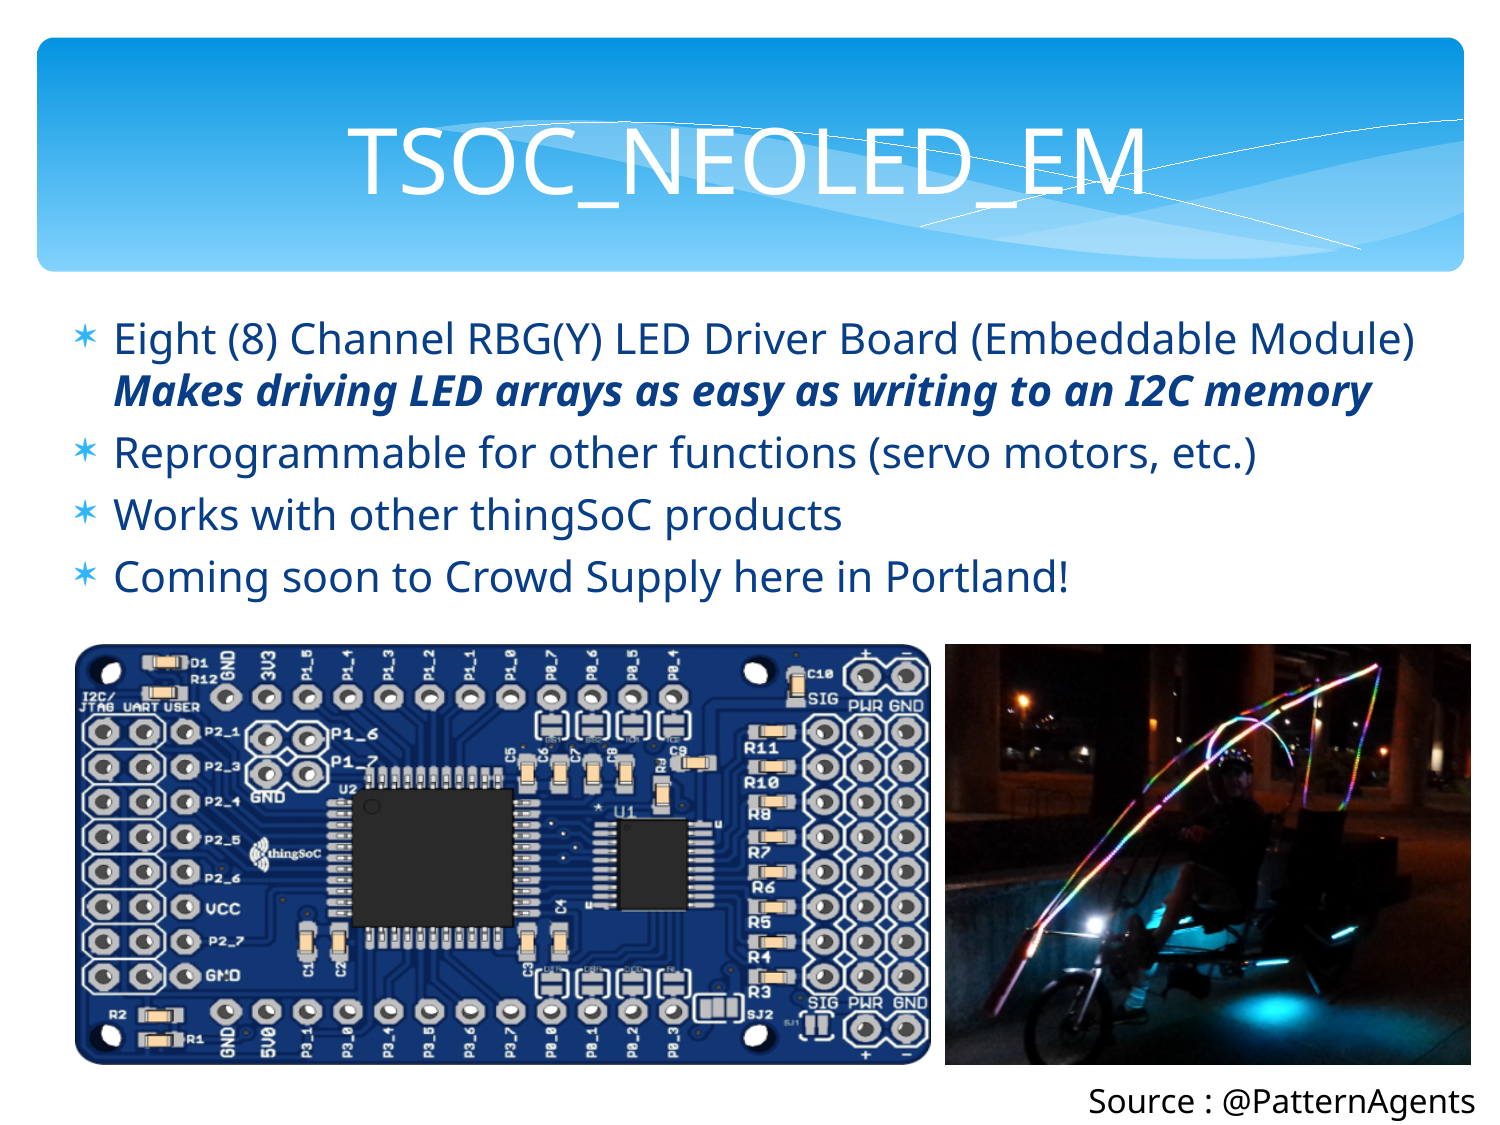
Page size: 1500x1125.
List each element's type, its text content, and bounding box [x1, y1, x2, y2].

text_box Source : @PatternAgents [1065, 1072, 1500, 1125]
list Eight (8) Channel RBG(Y) LED Driver Board (Embeddable Module) Makes driving LED arrays as easy as writing to an I2C memory Reprogrammable for other functions (servo motors, etc.) Works with other thingSoC products Coming soon to Crowd Supply here in Portland! [60, 303, 1441, 616]
title TSOC_NEOLED_EM [75, 55, 1426, 261]
picture [945, 644, 1471, 1066]
picture [75, 644, 931, 1066]
